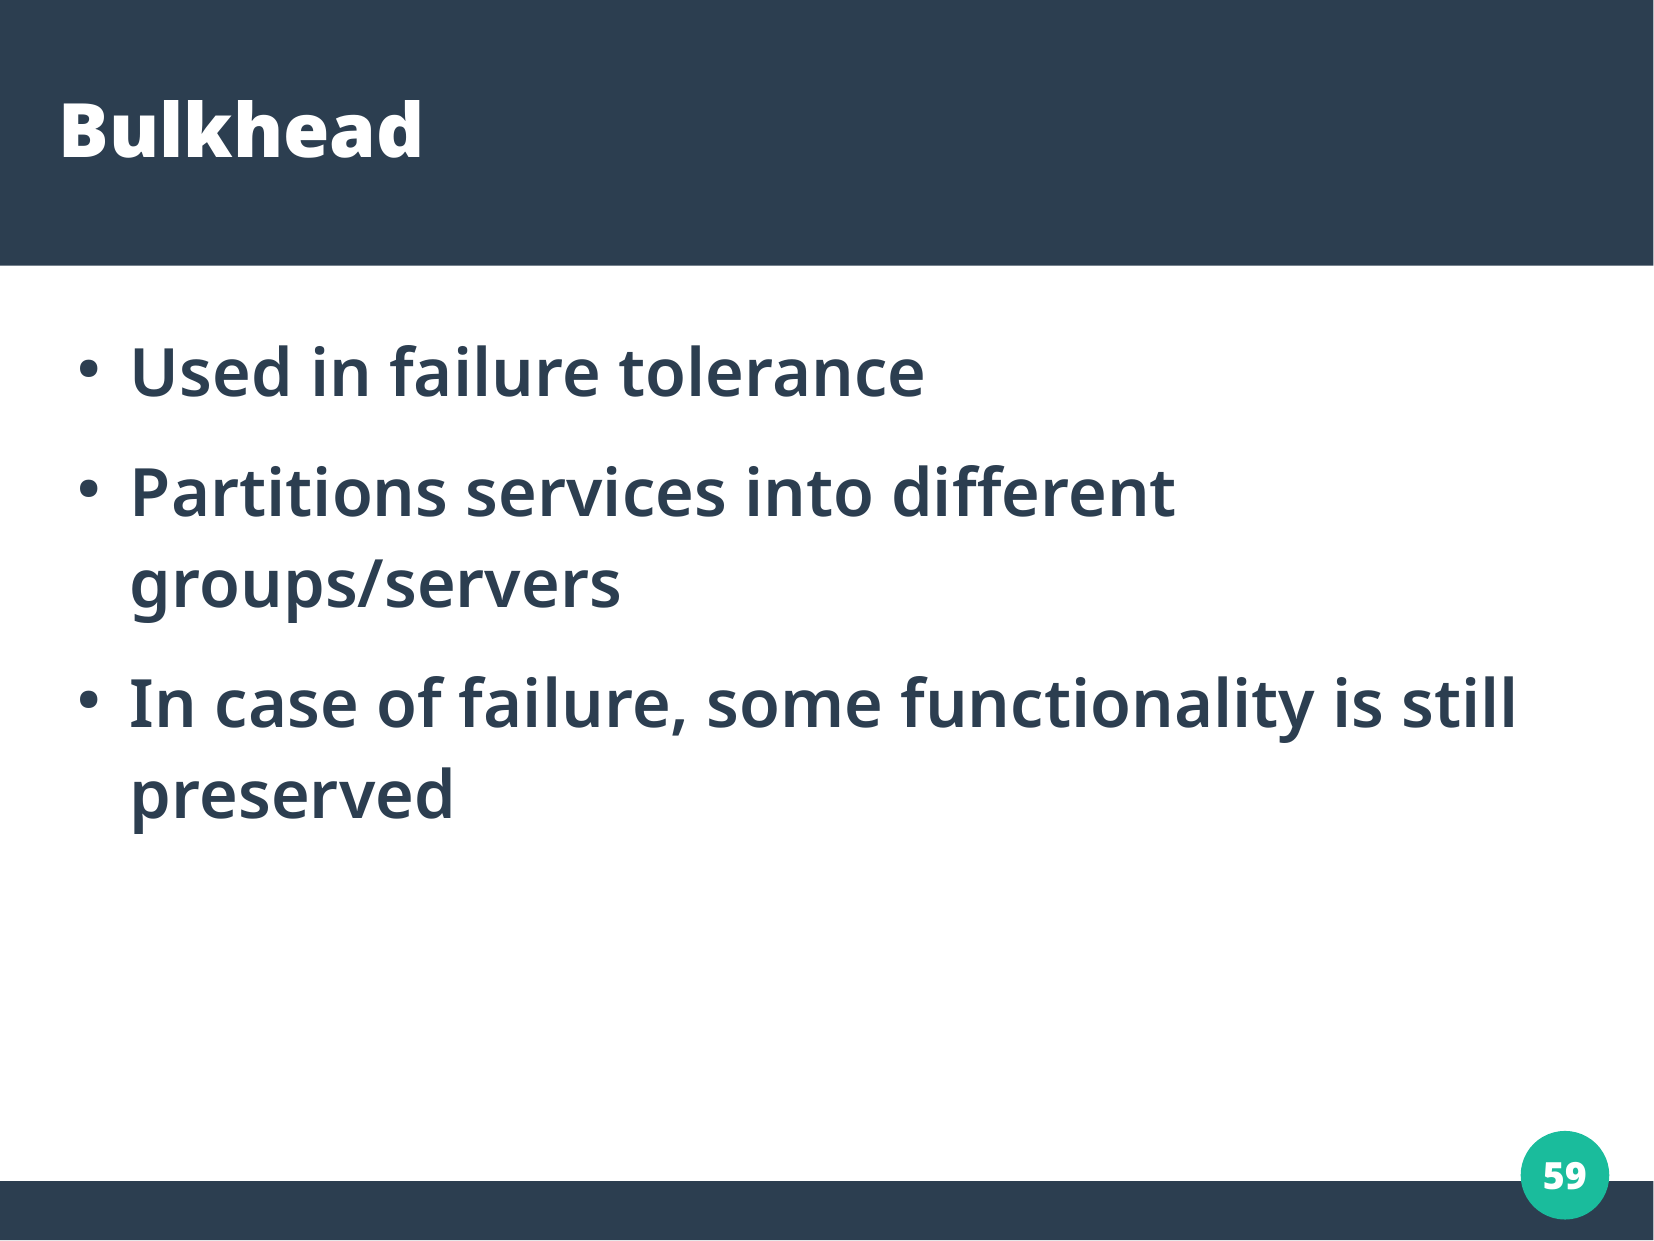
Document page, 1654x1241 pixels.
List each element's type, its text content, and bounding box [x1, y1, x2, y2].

title Bulkhead [59, 49, 1595, 207]
list Used in failure tolerance Partitions services into different groups/servers In case of failure, some functionality is still preserved [59, 324, 1595, 1152]
